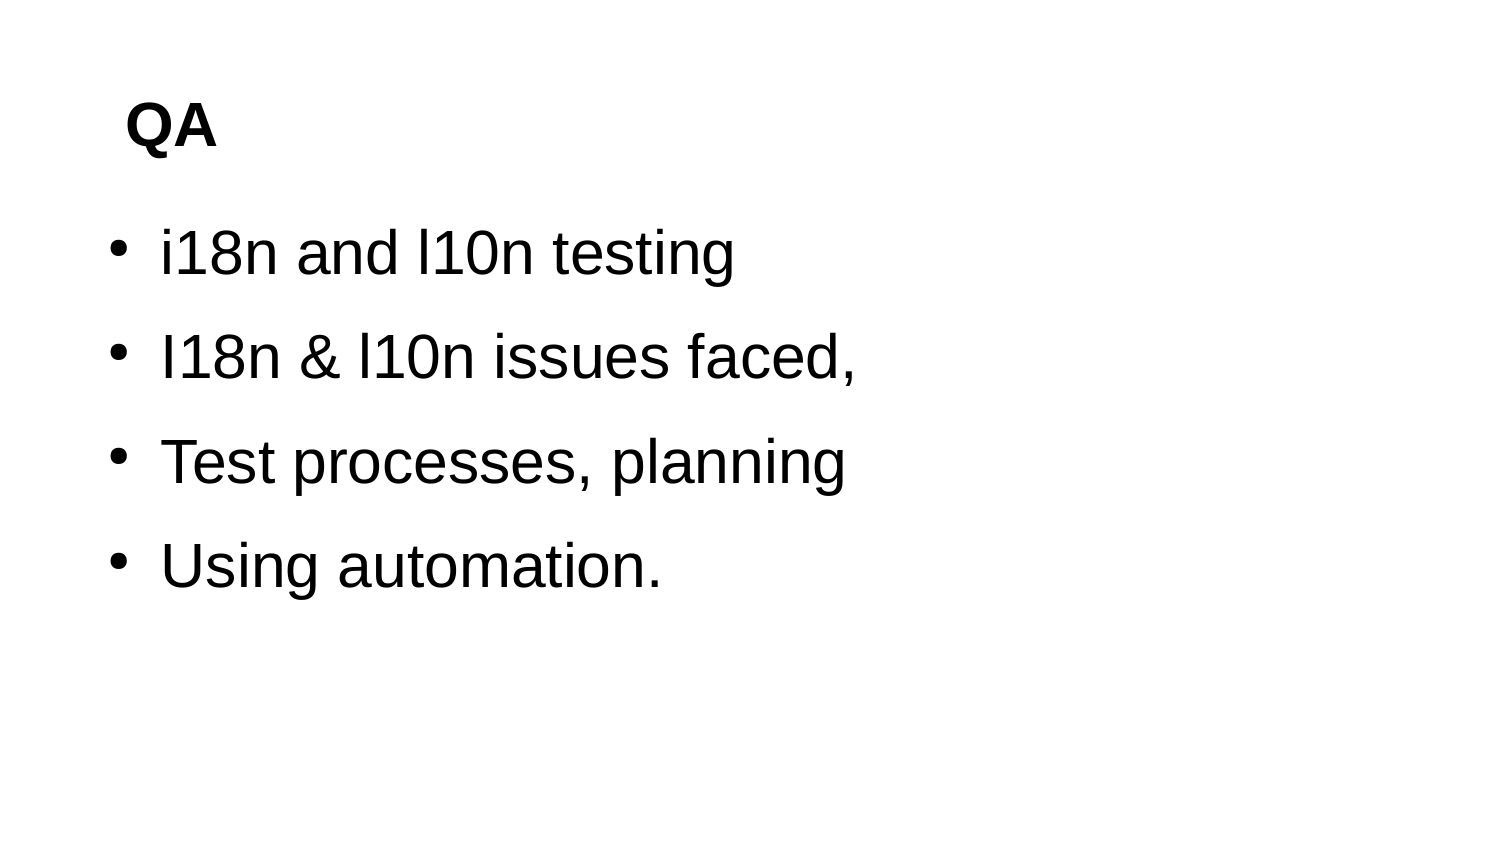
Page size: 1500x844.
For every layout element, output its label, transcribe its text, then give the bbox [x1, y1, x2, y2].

list i18n and l10n testing I18n & l10n issues faced, Test processes, planning Using automation. [75, 196, 1425, 808]
title QA [75, 33, 1425, 175]
